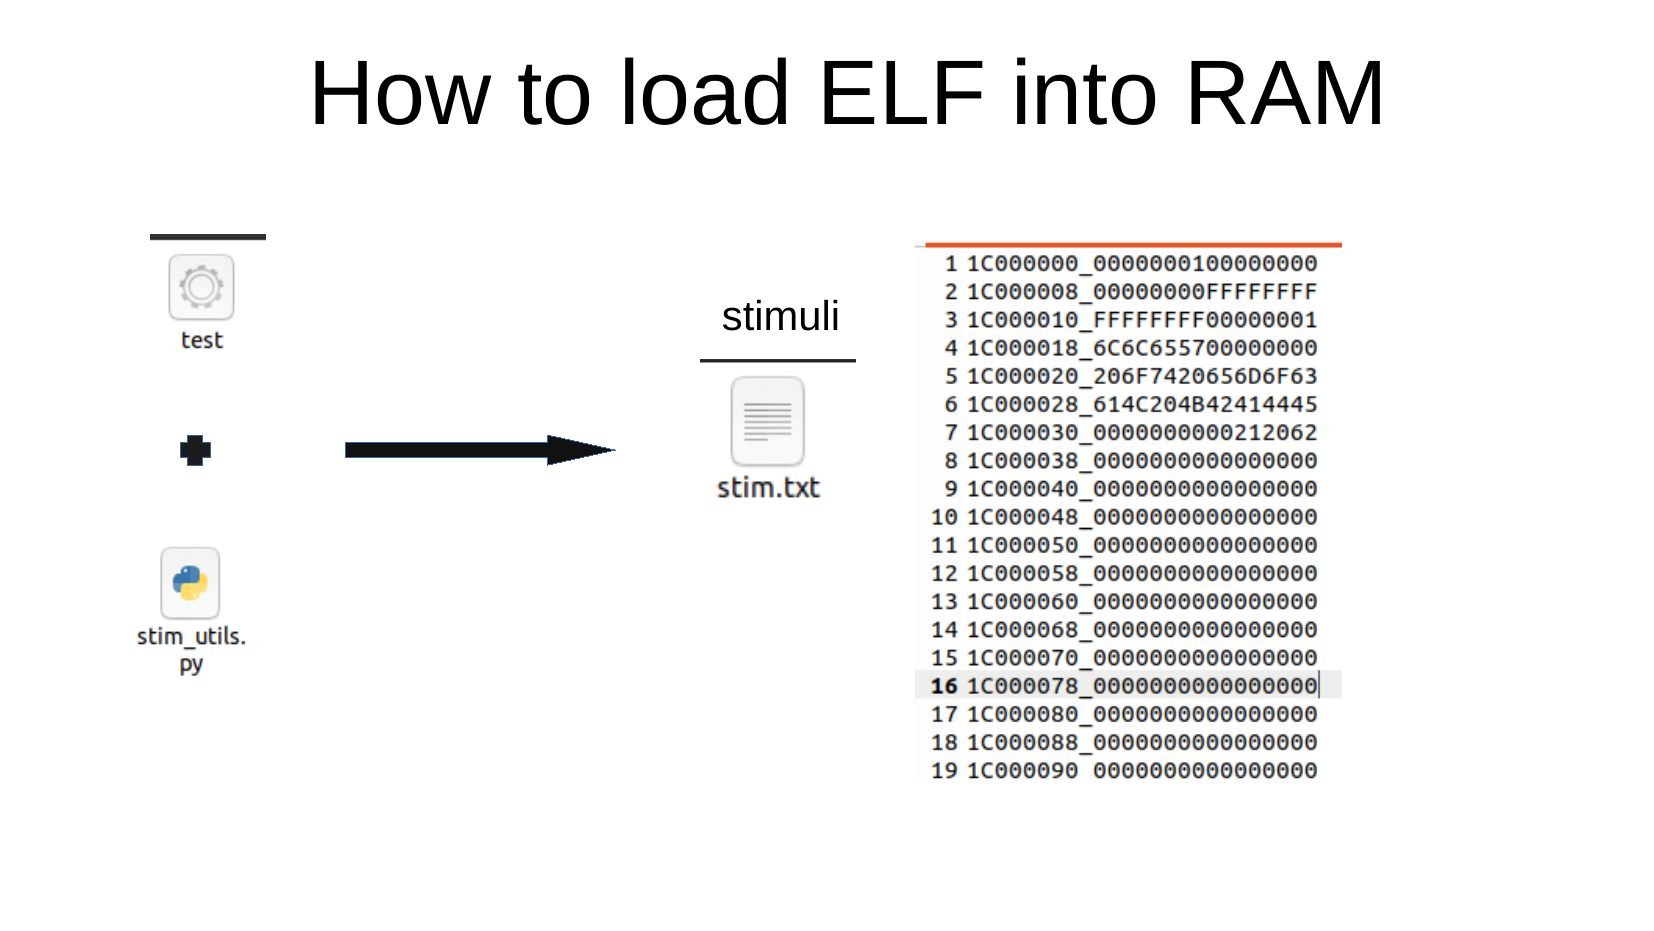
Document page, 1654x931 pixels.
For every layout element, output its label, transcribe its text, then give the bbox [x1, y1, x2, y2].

picture [700, 359, 856, 531]
title How to load ELF into RAM [105, 15, 1594, 171]
text_box [180, 435, 211, 466]
text_box stimuli [707, 285, 856, 347]
picture [120, 541, 272, 691]
picture [150, 234, 266, 376]
picture [915, 240, 1342, 781]
text_box [345, 435, 616, 466]
